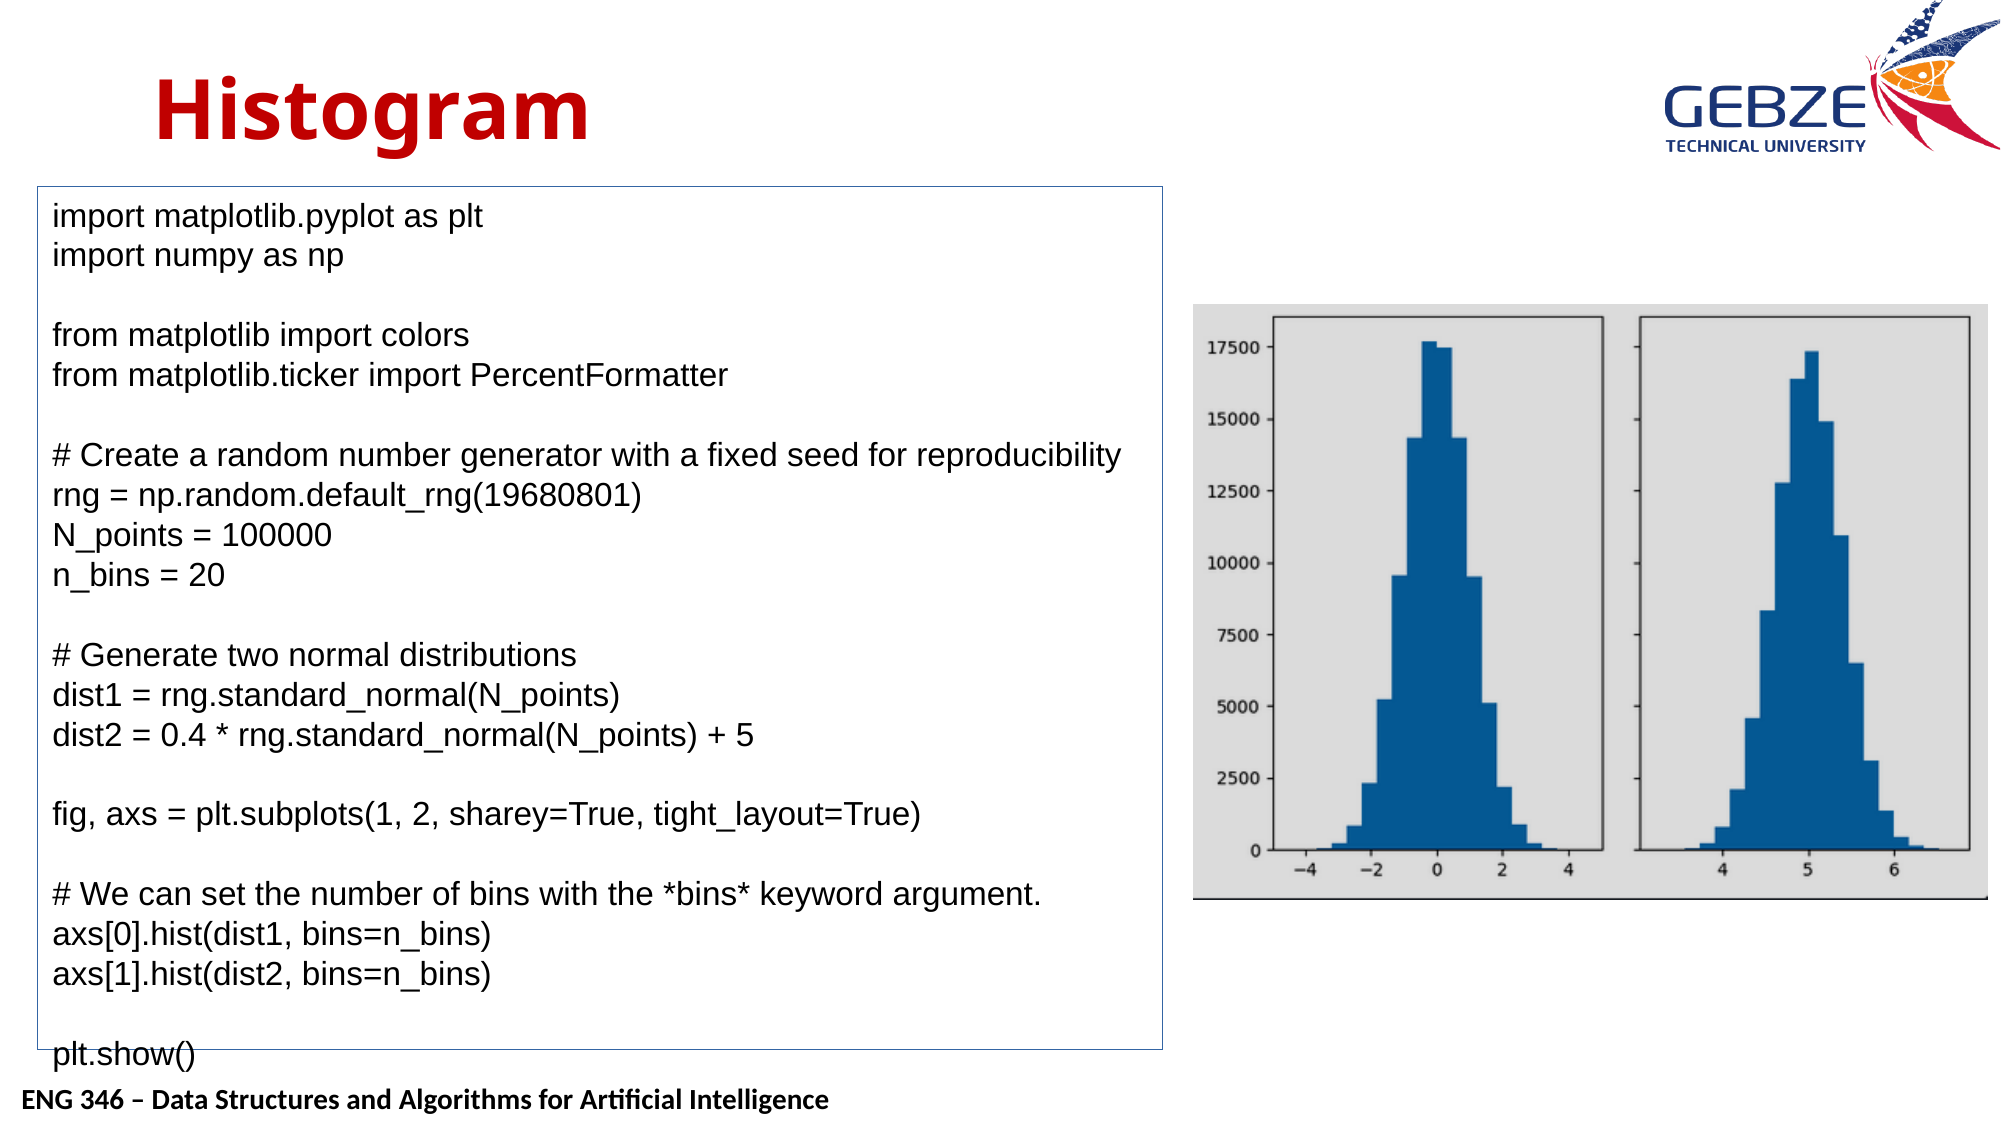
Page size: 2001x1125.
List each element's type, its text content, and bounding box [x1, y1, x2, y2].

picture [1193, 304, 1988, 900]
picture [1665, 0, 2001, 152]
text_box import matplotlib.pyplot as plt import numpy as np from matplotlib import colors from matplotlib.ticker import PercentFormatter # Create a random number generator with a fixed seed for reproducibility rng = np.random.default_rng(19680801) N_points = 100000 n_bins = 20 # Generate two normal distributions dist1 = rng.standard_normal(N_points) dist2 = 0.4 * rng.standard_normal(N_points) + 5 fig, axs = plt.subplots(1, 2, sharey=True, tight_layout=True) # We can set the number of bins with the *bins* keyword argument. axs[0].hist(dist1, bins=n_bins) axs[1].hist(dist2, bins=n_bins) plt.show() [37, 186, 1163, 1050]
title Histogram [137, 59, 1863, 166]
